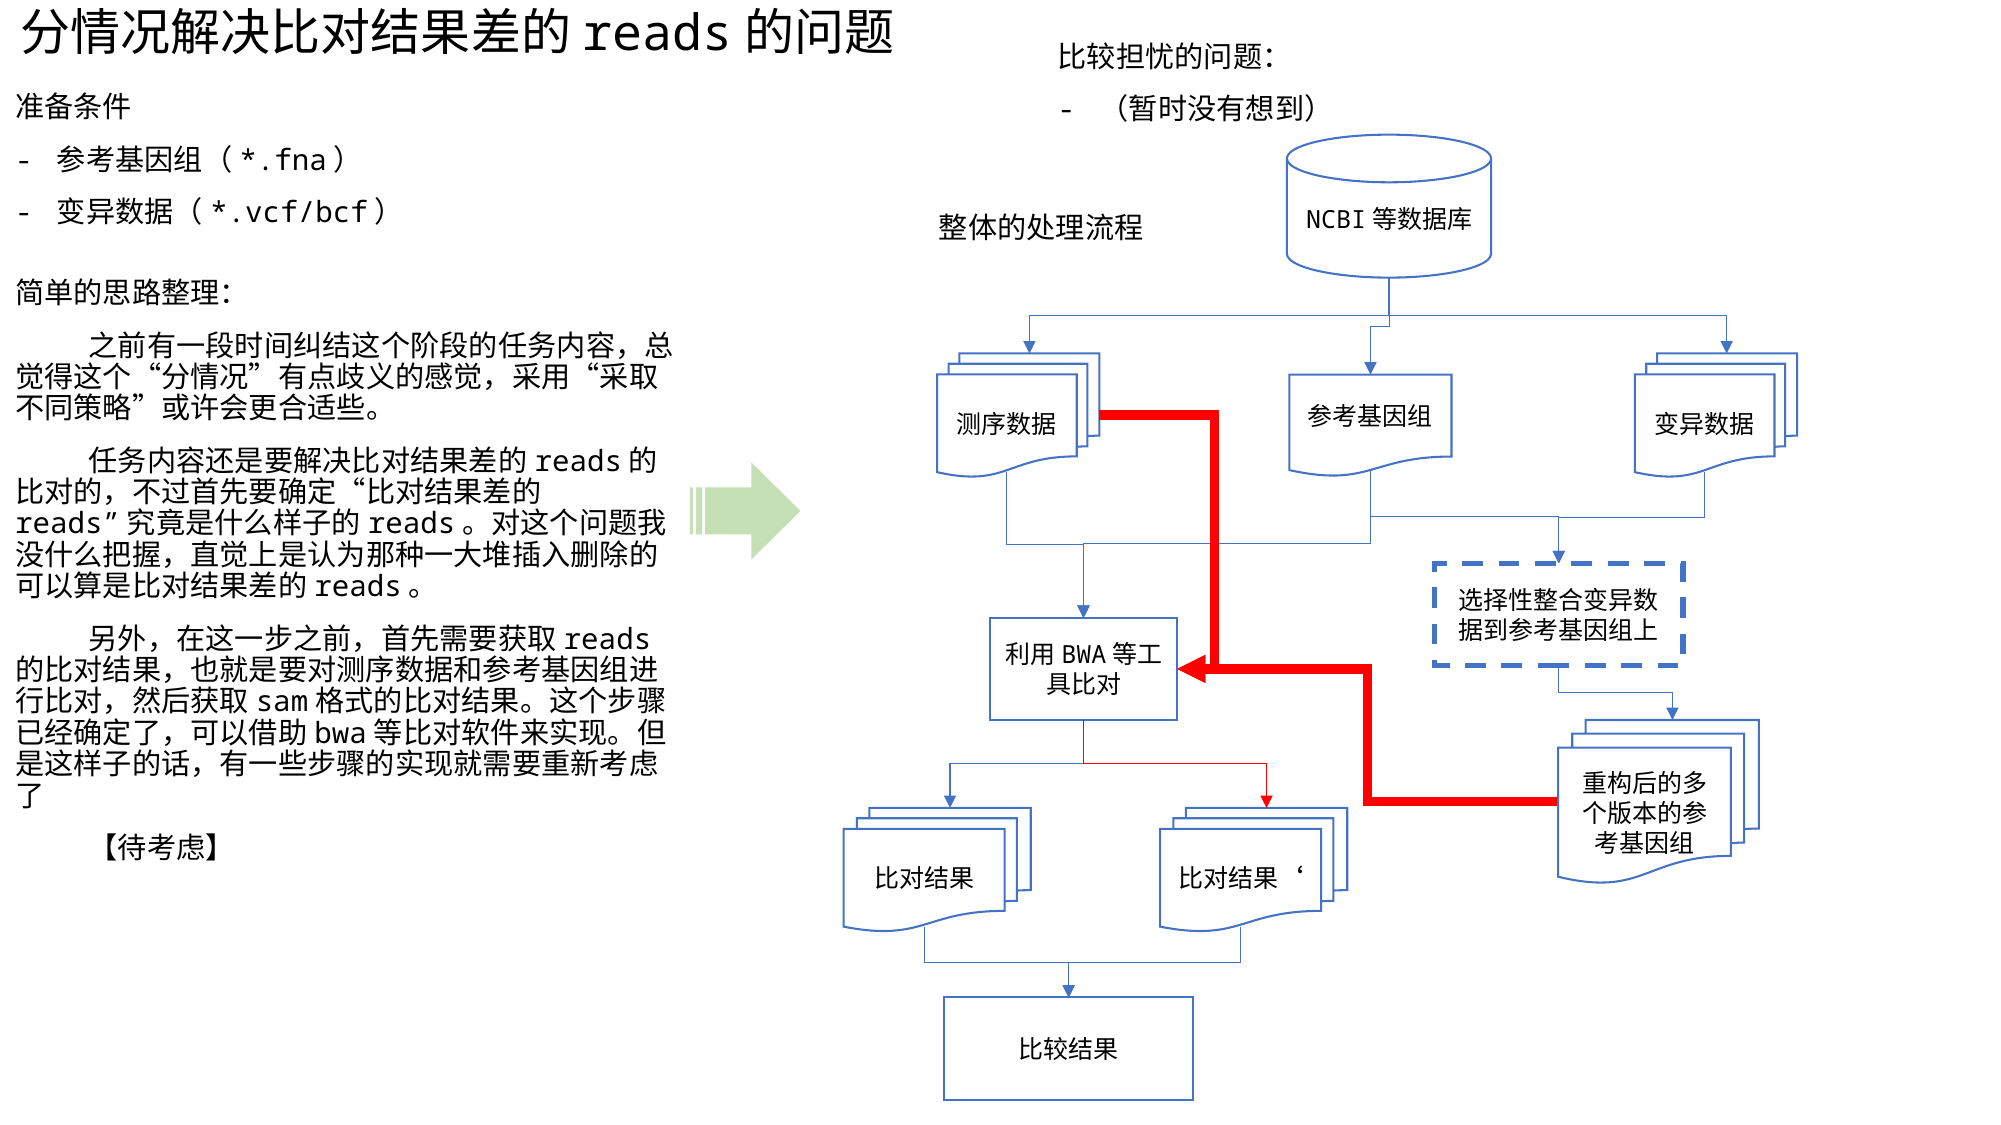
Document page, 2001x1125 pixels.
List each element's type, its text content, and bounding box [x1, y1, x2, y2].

text_box [705, 462, 801, 560]
text_box 参考基因组 [1289, 374, 1452, 476]
text_box 整体的处理流程 [889, 205, 1193, 252]
text_box [695, 487, 703, 535]
text_box 比较结果 [944, 997, 1193, 1100]
text_box 重构后的多个版本的参考基因组 [1558, 720, 1759, 883]
text_box 变异数据 [1634, 353, 1798, 477]
text_box 比对结果‘ [1160, 807, 1348, 932]
text_box 选择性整合变异数据到参考基因组上 [1434, 563, 1683, 666]
text_box NCBI等数据库 [1286, 134, 1492, 278]
subtitle 分情况解决比对结果差的reads的问题 [0, 0, 916, 70]
text_box 简单的思路整理： 之前有一段时间纠结这个阶段的任务内容，总觉得这个“分情况”有点歧义的感觉，采用“采取不同策略”或许会更合适些。 任务内容还是要解决比对结果差的reads的比对的，不过首先要确定“比对结果差的reads”究竟是什么样子的reads。对这个问题我没什么把握，直觉上是认为那种一大堆插入删除的可以算是比对结果差的reads。 另外，在这一步之前，首先需要获取reads的比对结果，也就是要对测序数据和参考基因组进行比对，然后获取sam格式的比对结果。这个步骤已经确定了，可以借助bwa等比对软件来实现。但是这样子的话，有一些步骤的实现就需要重新考虑了 【待考虑】 [0, 271, 690, 873]
text_box 准备条件 - 参考基因组（*.fna） - 变异数据（*.vcf/bcf） [0, 85, 651, 237]
text_box [689, 487, 693, 535]
text_box 测序数据 [937, 353, 1100, 477]
text_box 利用BWA等工具比对 [990, 617, 1178, 720]
text_box 比对结果 [843, 807, 1031, 932]
text_box 比较担忧的问题： - （暂时没有想到） [1042, 34, 1481, 134]
